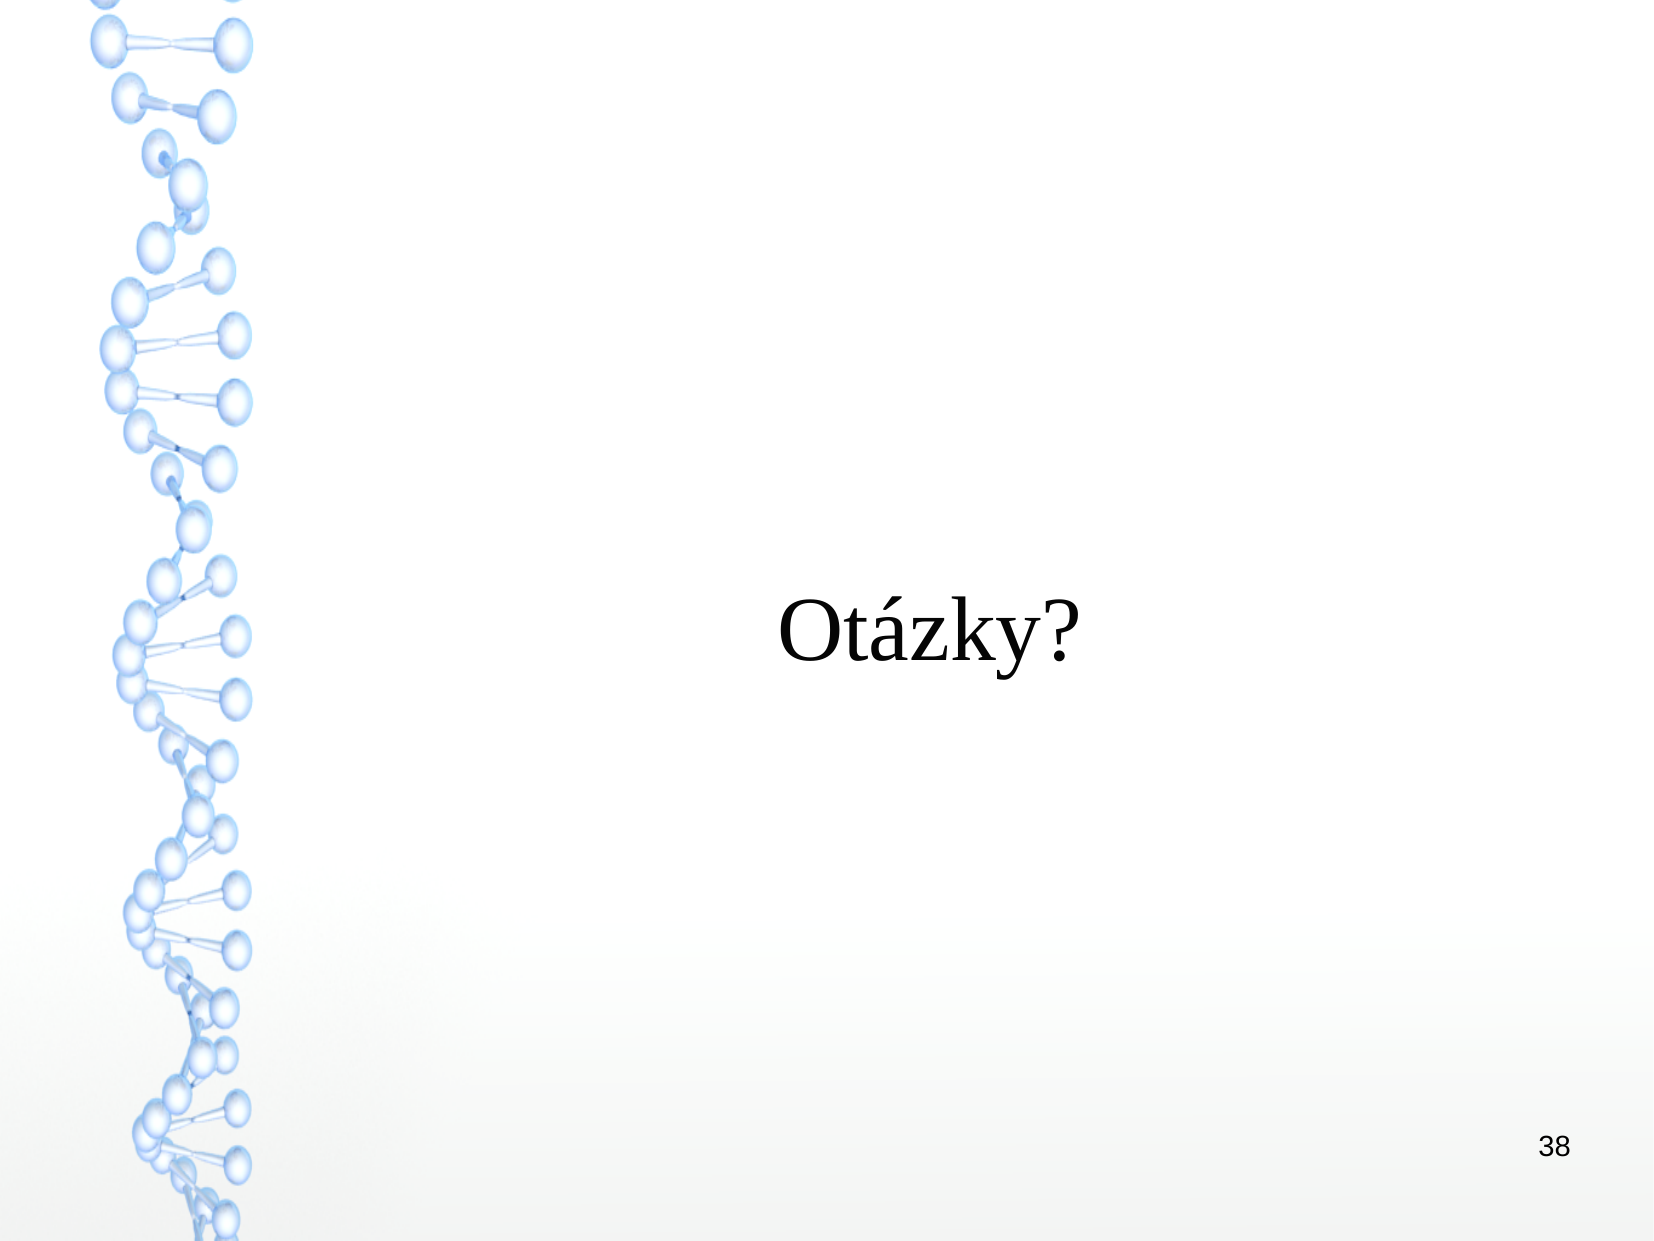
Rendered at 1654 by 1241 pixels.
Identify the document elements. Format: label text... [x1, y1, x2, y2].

picture [0, 0, 1654, 1241]
title Otázky? [265, 527, 1595, 733]
